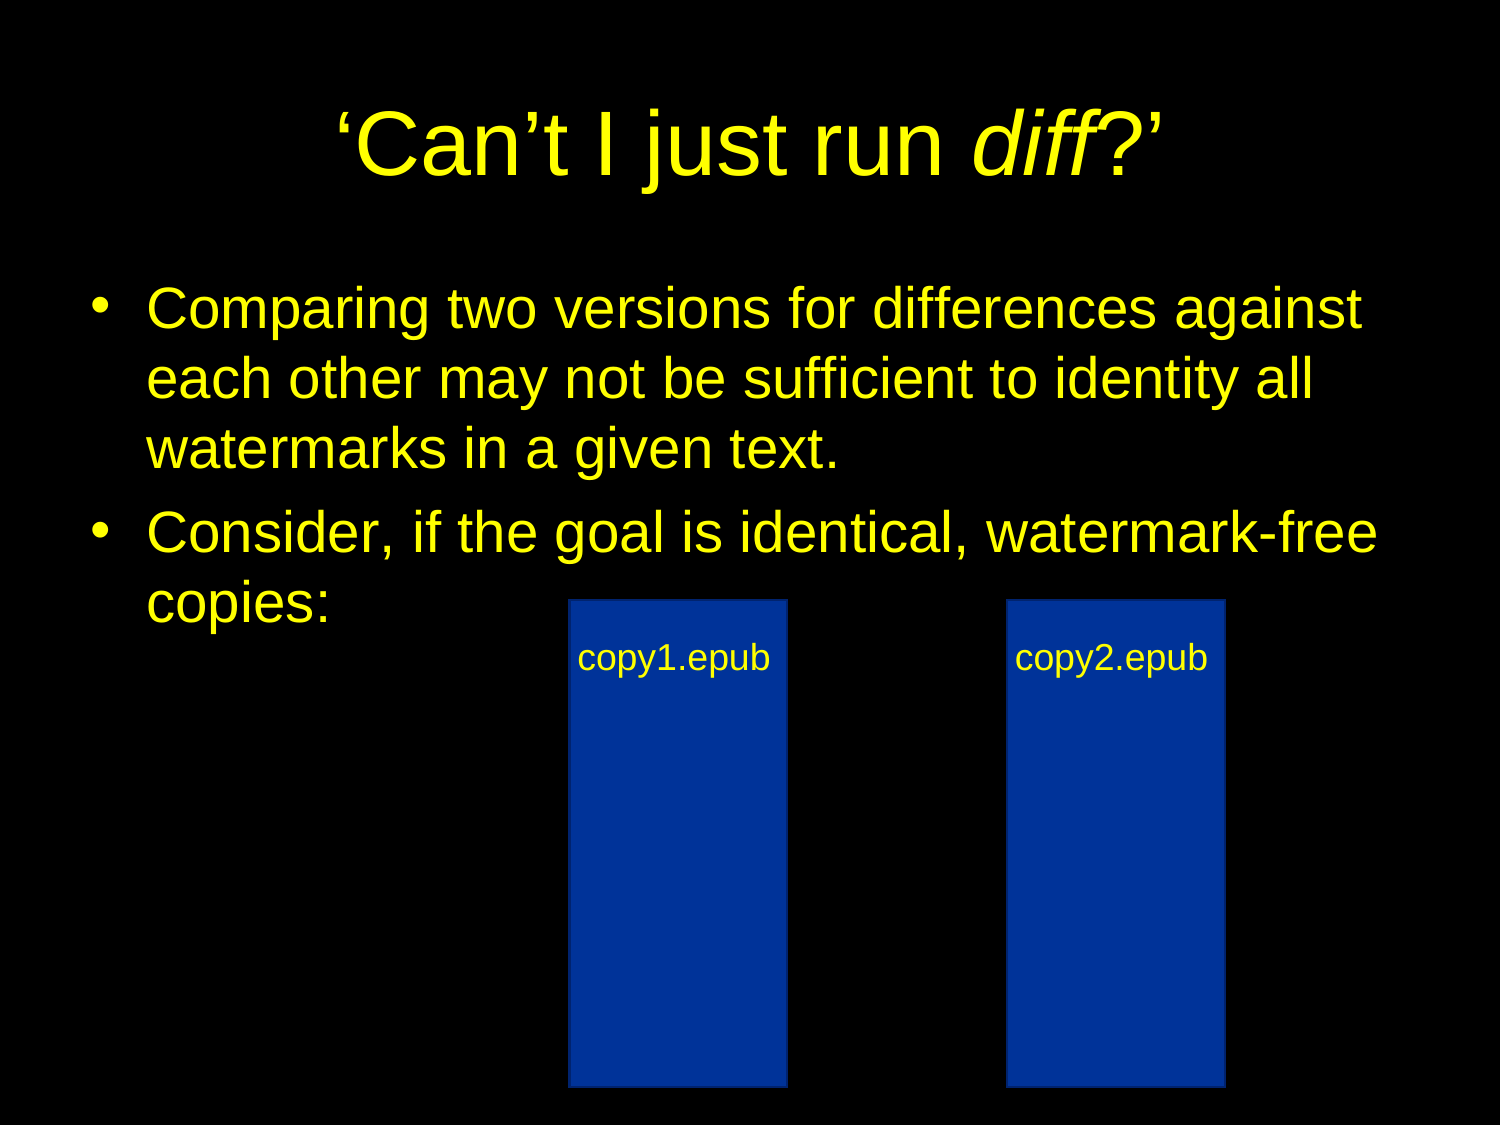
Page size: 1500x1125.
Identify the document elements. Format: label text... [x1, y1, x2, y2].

text_box [569, 686, 788, 1088]
text_box [1006, 599, 1225, 625]
text_box copy1.epub [562, 625, 813, 686]
text_box [569, 599, 788, 625]
title ‘Can’t I just run diff?’ [75, 45, 1426, 233]
list Comparing two versions for differences against each other may not be sufficient to identity all watermarks in a given text. Consider, if the goal is identical, watermark-free copies: [75, 262, 1426, 1006]
text_box copy2.epub [999, 625, 1251, 686]
text_box [1006, 686, 1225, 1088]
